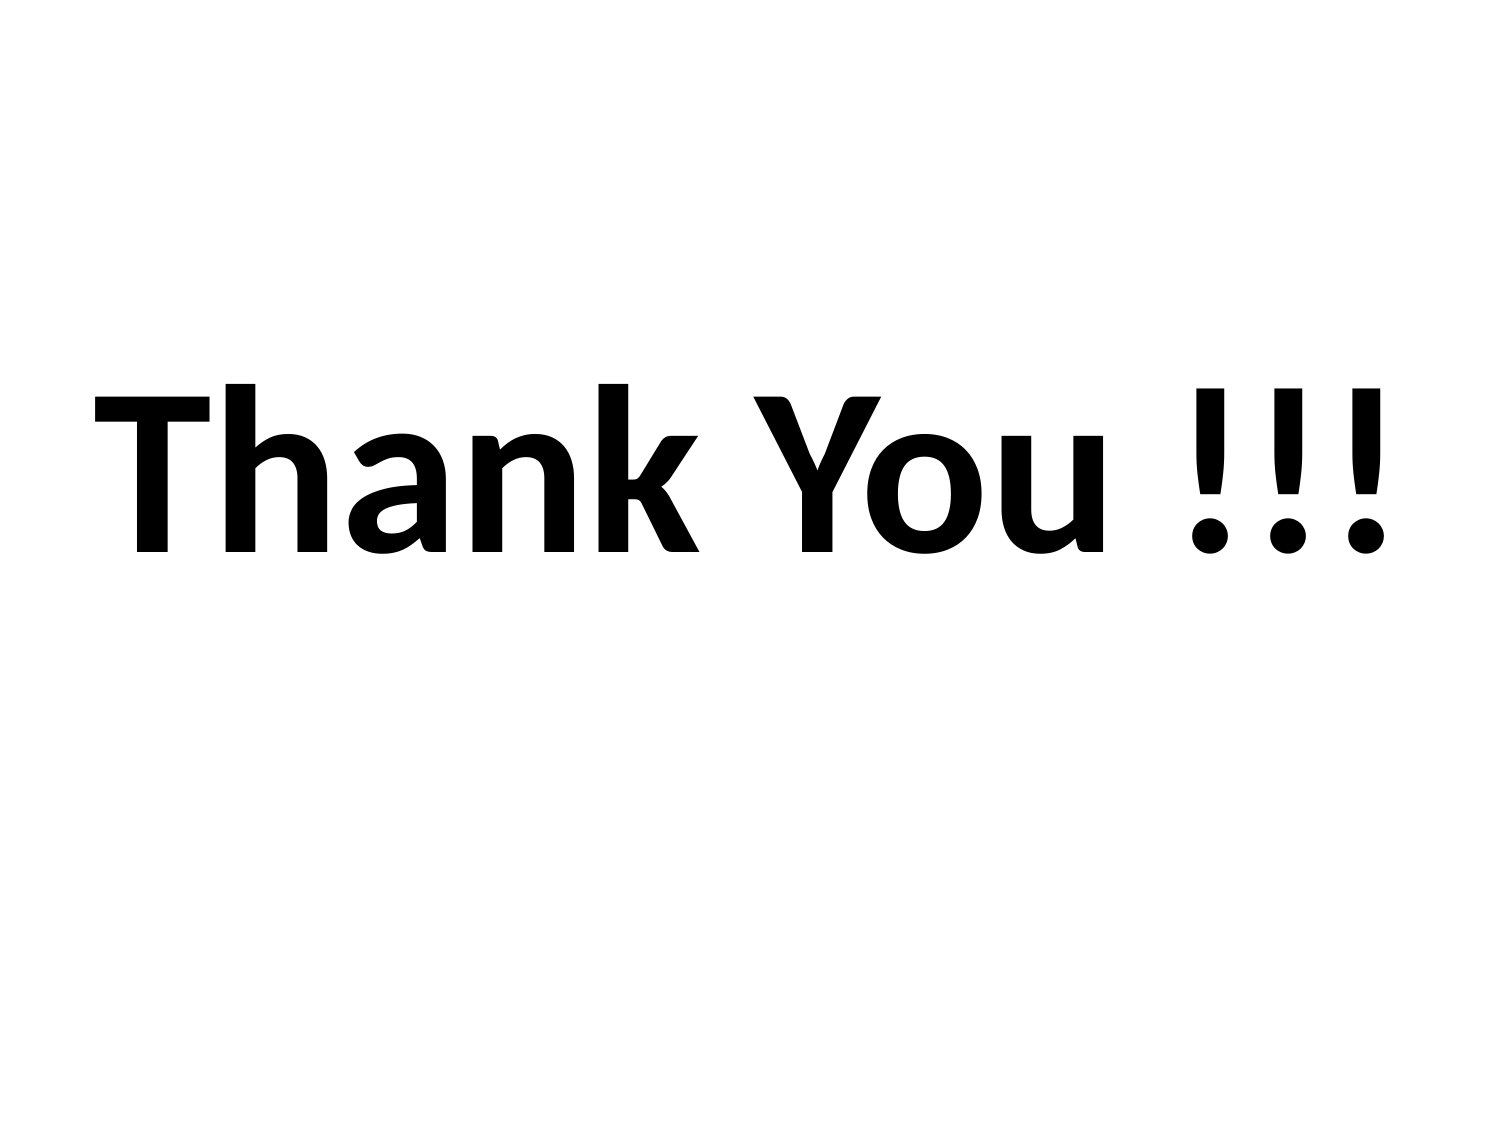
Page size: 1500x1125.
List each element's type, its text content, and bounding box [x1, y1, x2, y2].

title Thank You !!! [75, 362, 1425, 550]
